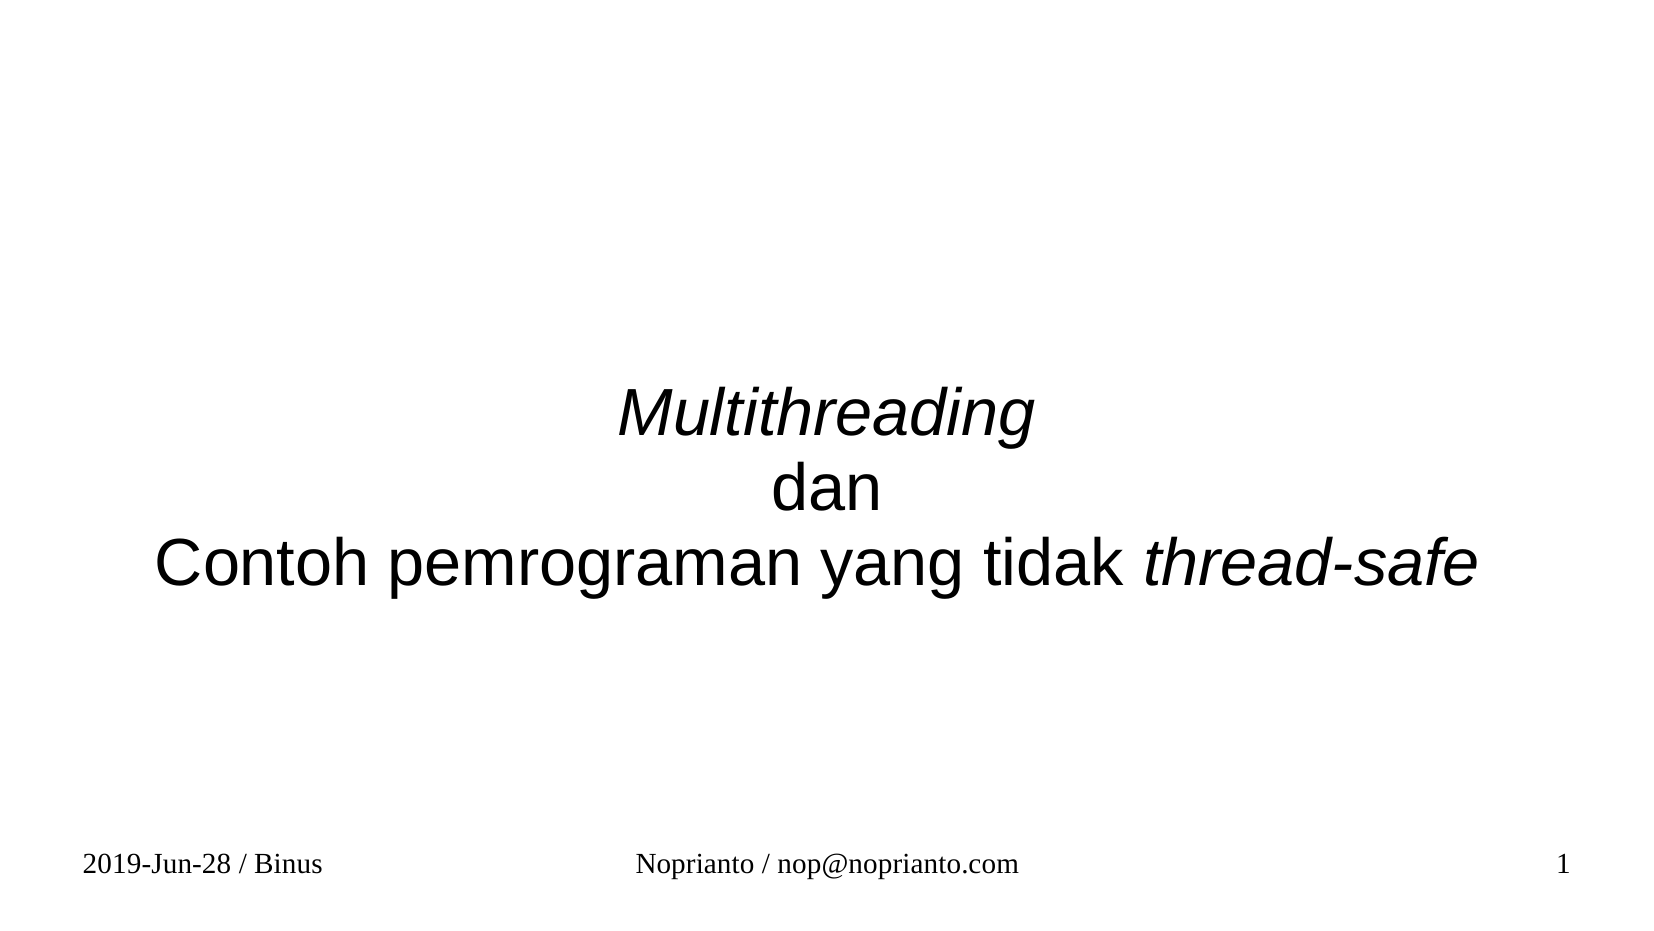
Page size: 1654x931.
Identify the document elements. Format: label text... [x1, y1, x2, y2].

subtitle Multithreading dan Contoh pemrograman yang tidak thread-safe [82, 217, 1571, 758]
